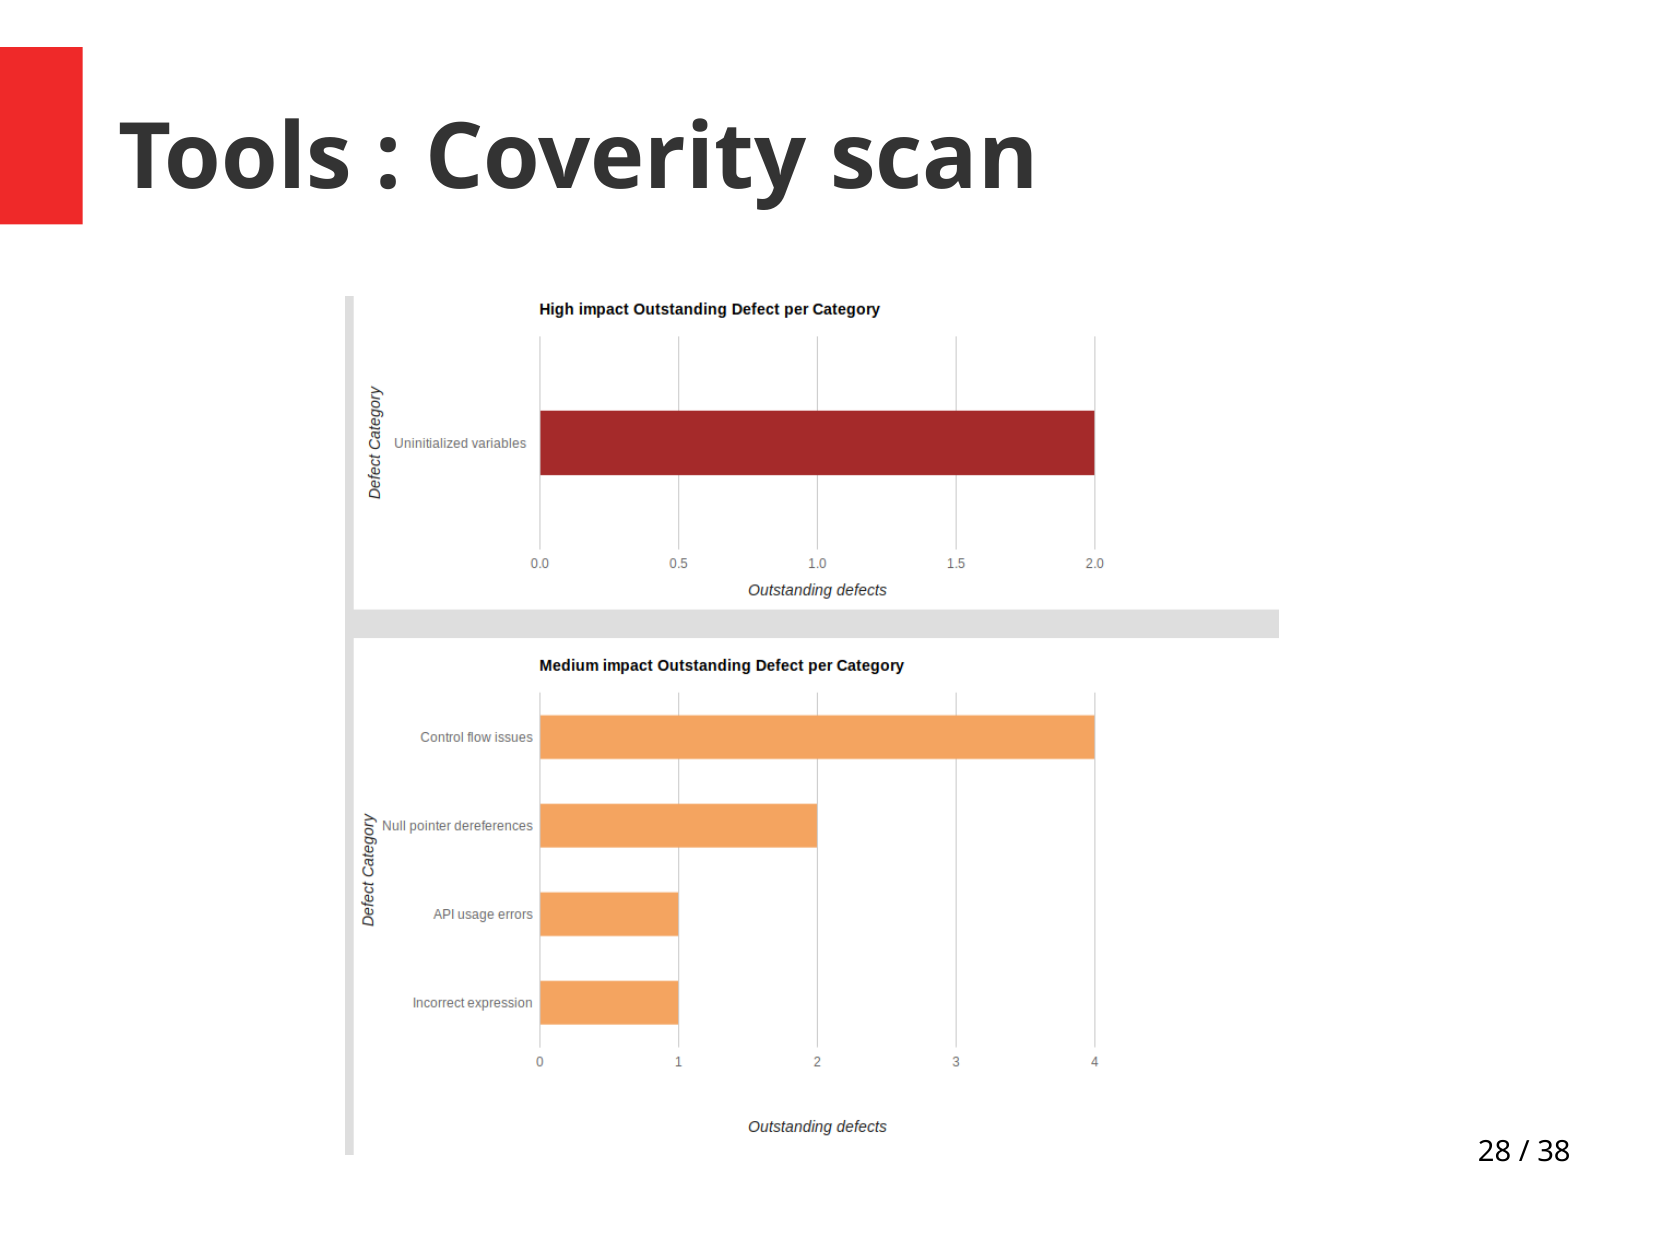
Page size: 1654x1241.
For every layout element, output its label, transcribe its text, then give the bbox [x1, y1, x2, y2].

title Tools : Coverity scan [118, 49, 1571, 257]
picture [345, 296, 1279, 1156]
